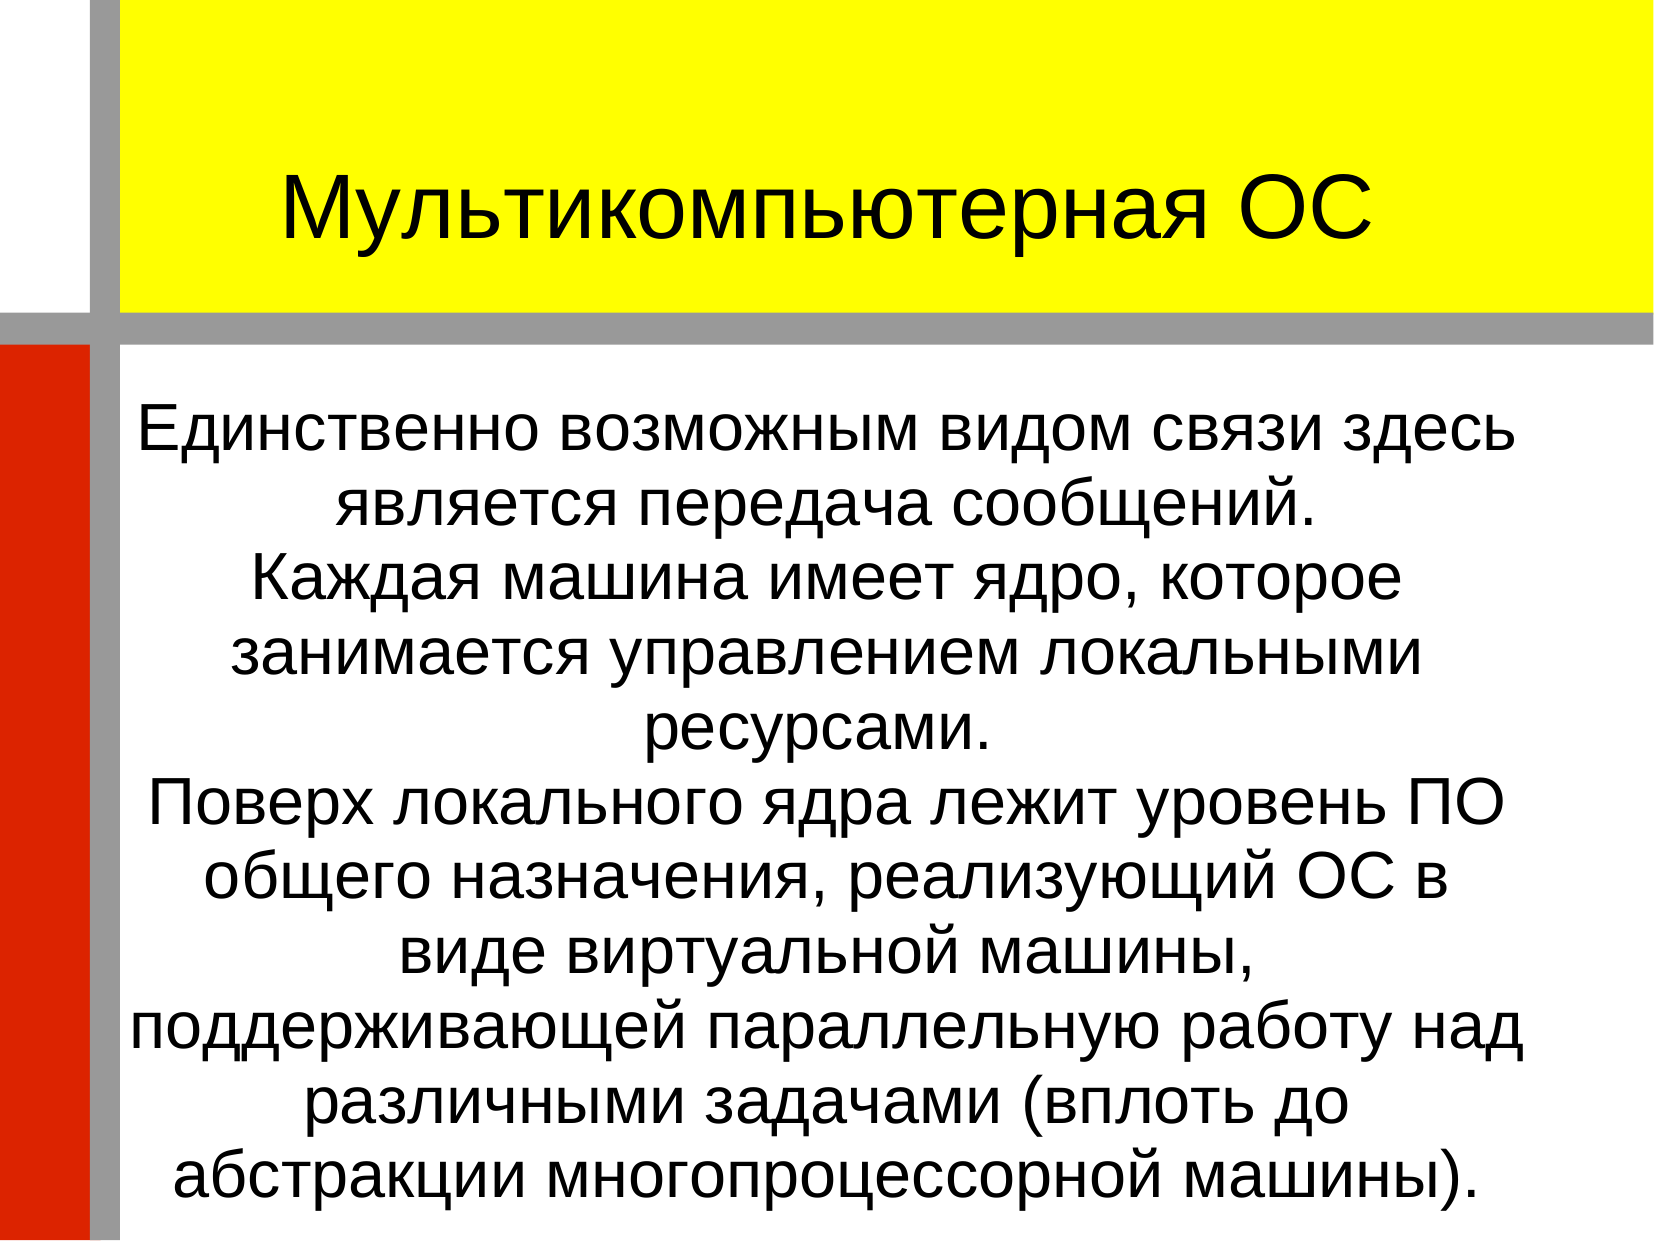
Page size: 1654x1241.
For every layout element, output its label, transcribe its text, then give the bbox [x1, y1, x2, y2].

title Мультикомпьютерная ОС [121, 110, 1534, 303]
subtitle Единственно возможным видом связи здесь является передача сообщений. Каждая машина имеет ядро, которое занимается управлением локальными ресурсами. Поверх локального ядра лежит уровень ПО общего назначения, реализующий ОС в виде виртуальной машины, поддерживающей параллельную работу над различными задачами (вплоть до абстракции многопроцессорной машины). [121, 389, 1534, 1213]
